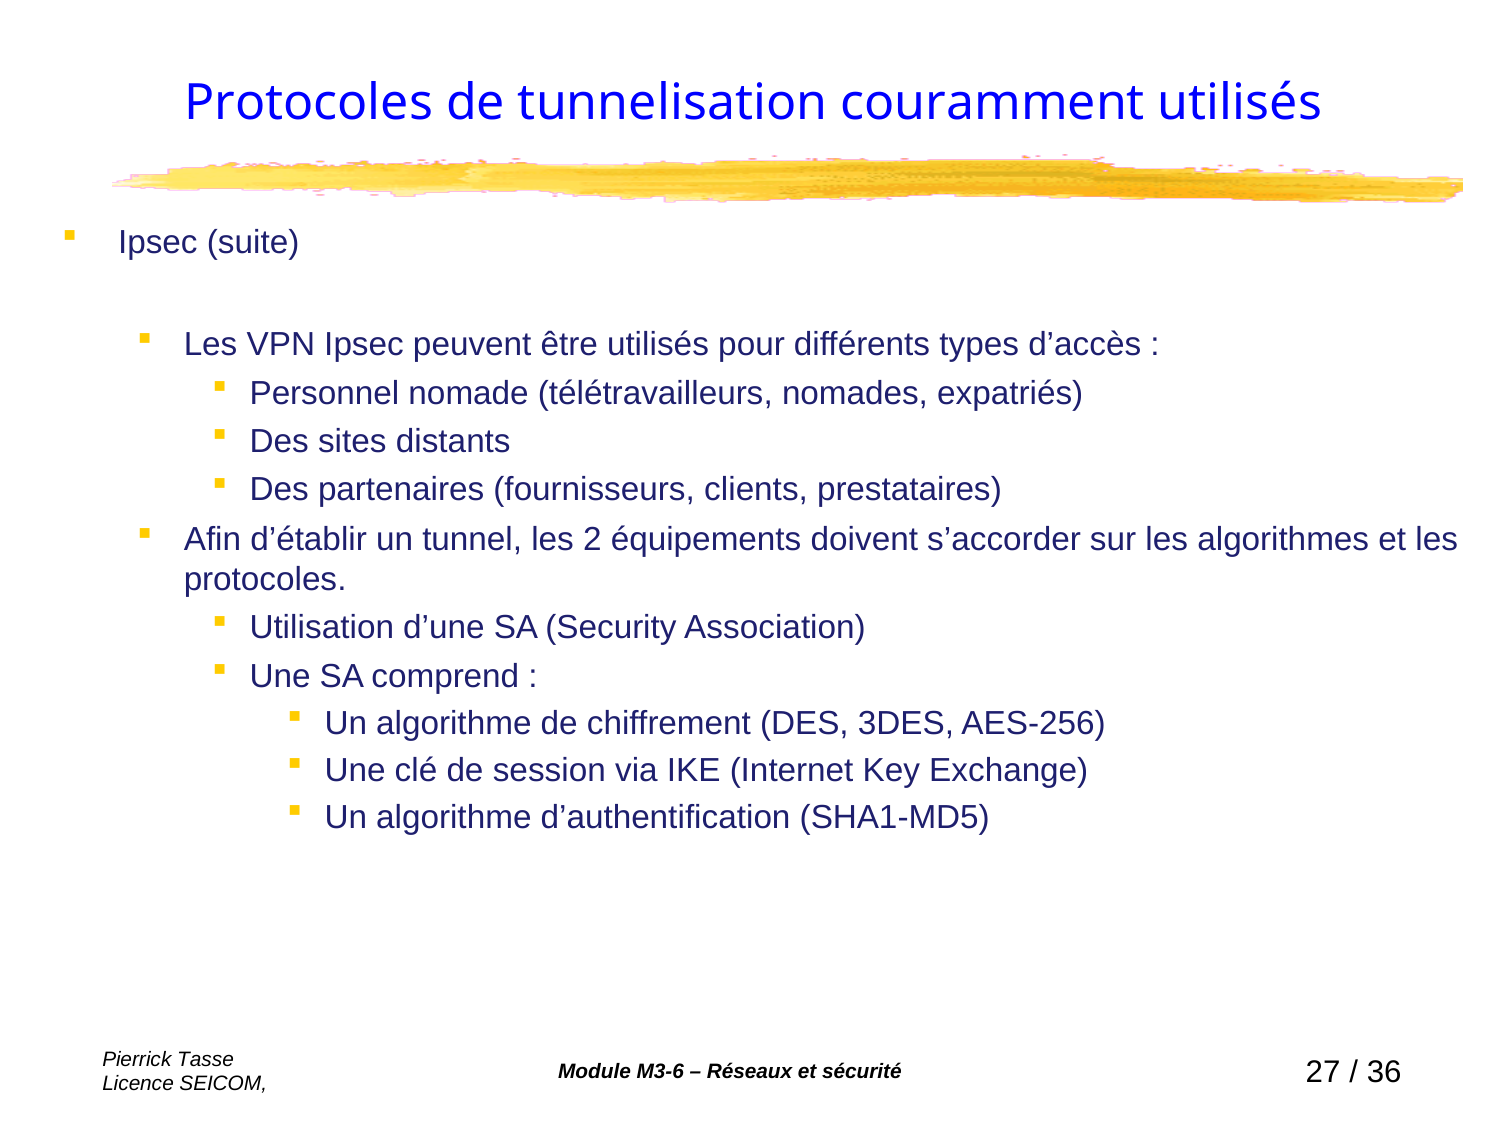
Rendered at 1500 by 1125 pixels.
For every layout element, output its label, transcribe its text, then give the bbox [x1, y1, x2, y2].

title Protocoles de tunnelisation couramment utilisés [62, 37, 1338, 138]
list Ipsec (suite) Les VPN Ipsec peuvent être utilisés pour différents types d’accès : Personnel nomade (télétravailleurs, nomades, expatriés) Des sites distants Des partenaires (fournisseurs, clients, prestataires) Afin d’établir un tunnel, les 2 équipements doivent s’accorder sur les algorithmes et les protocoles. Utilisation d’une SA (Security Association) Une SA comprend : Un algorithme de chiffrement (DES, 3DES, AES-256) Une clé de session via IKE (Internet Key Exchange) Un algorithme d’authentification (SHA1-MD5) [47, 212, 1489, 1016]
picture [112, 149, 1463, 212]
